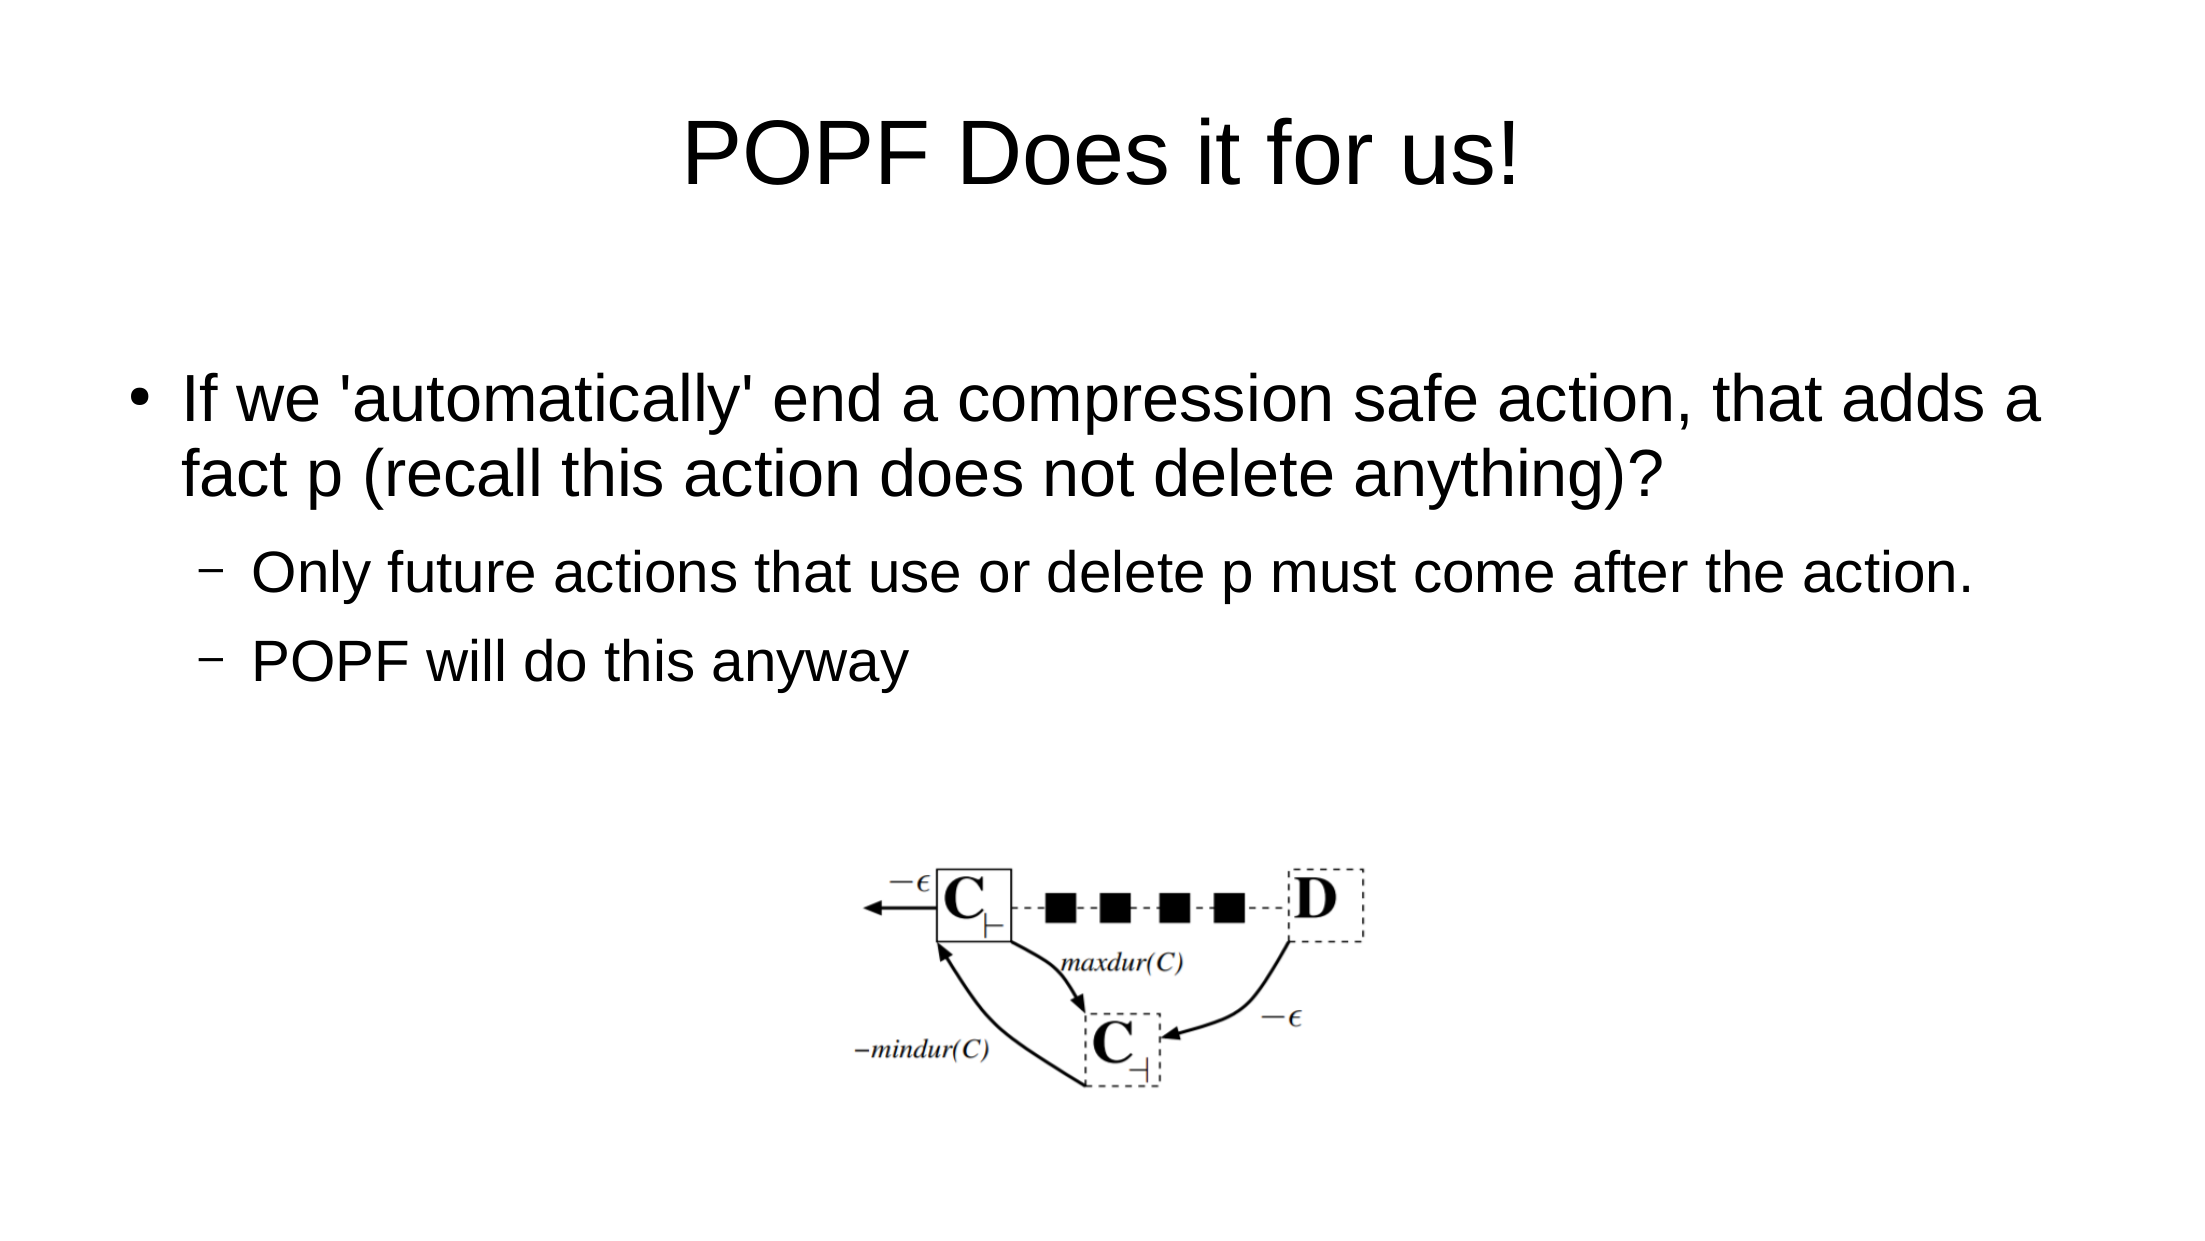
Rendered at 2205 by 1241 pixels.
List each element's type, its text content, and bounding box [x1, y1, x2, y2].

title POPF Does it for us! [110, 49, 2095, 257]
list If we 'automatically' end a compression safe action, that adds a fact p (recall this action does not delete anything)? Only future actions that use or delete p must come after the action. POPF will do this anyway [110, 256, 2051, 976]
picture [826, 826, 1446, 1099]
